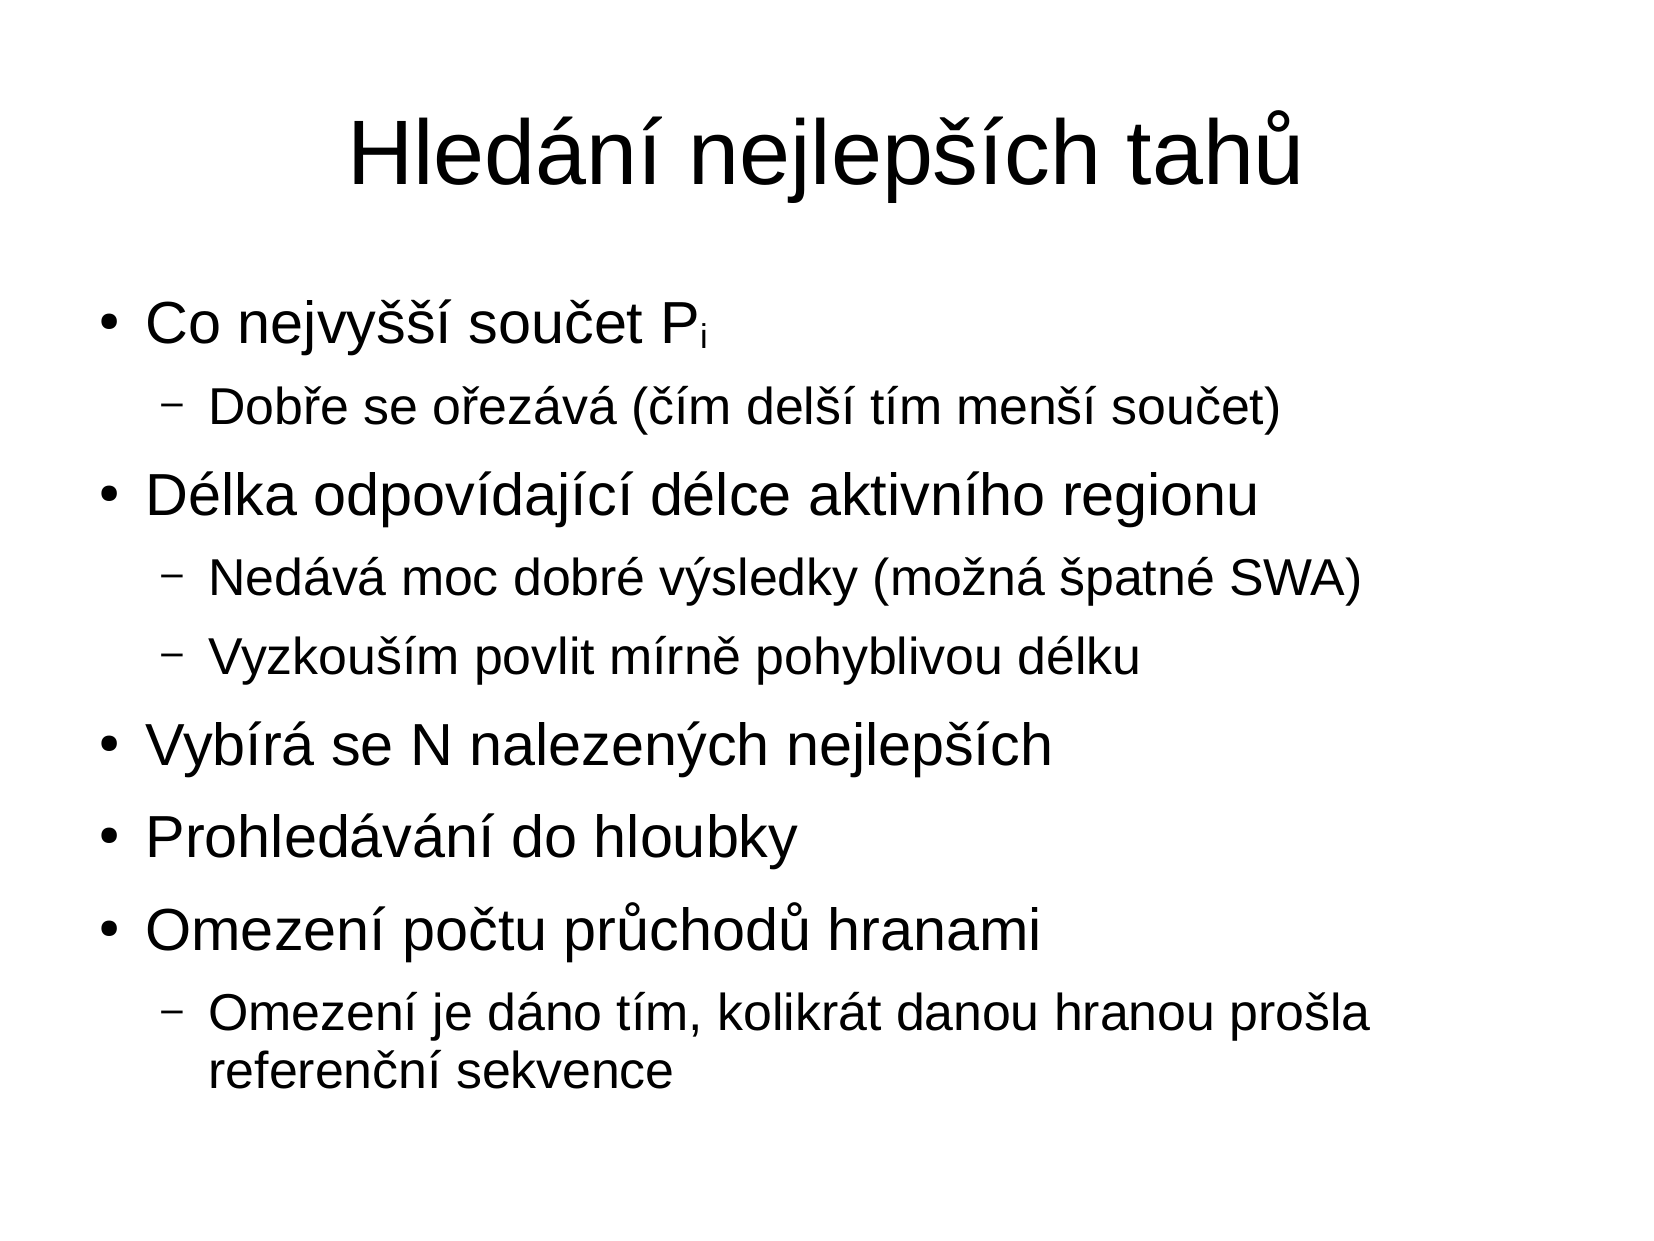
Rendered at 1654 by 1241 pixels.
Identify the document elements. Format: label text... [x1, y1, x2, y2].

title Hledání nejlepších tahů [82, 49, 1571, 257]
list Co nejvyšší součet Pi Dobře se ořezává (čím delší tím menší součet) Délka odpovídající délce aktivního regionu Nedává moc dobré výsledky (možná špatné SWA) Vyzkouším povlit mírně pohyblivou délku Vybírá se N nalezených nejlepších Prohledávání do hloubky Omezení počtu průchodů hranami Omezení je dáno tím, kolikrát danou hranou prošla referenční sekvence [82, 290, 1571, 1111]
